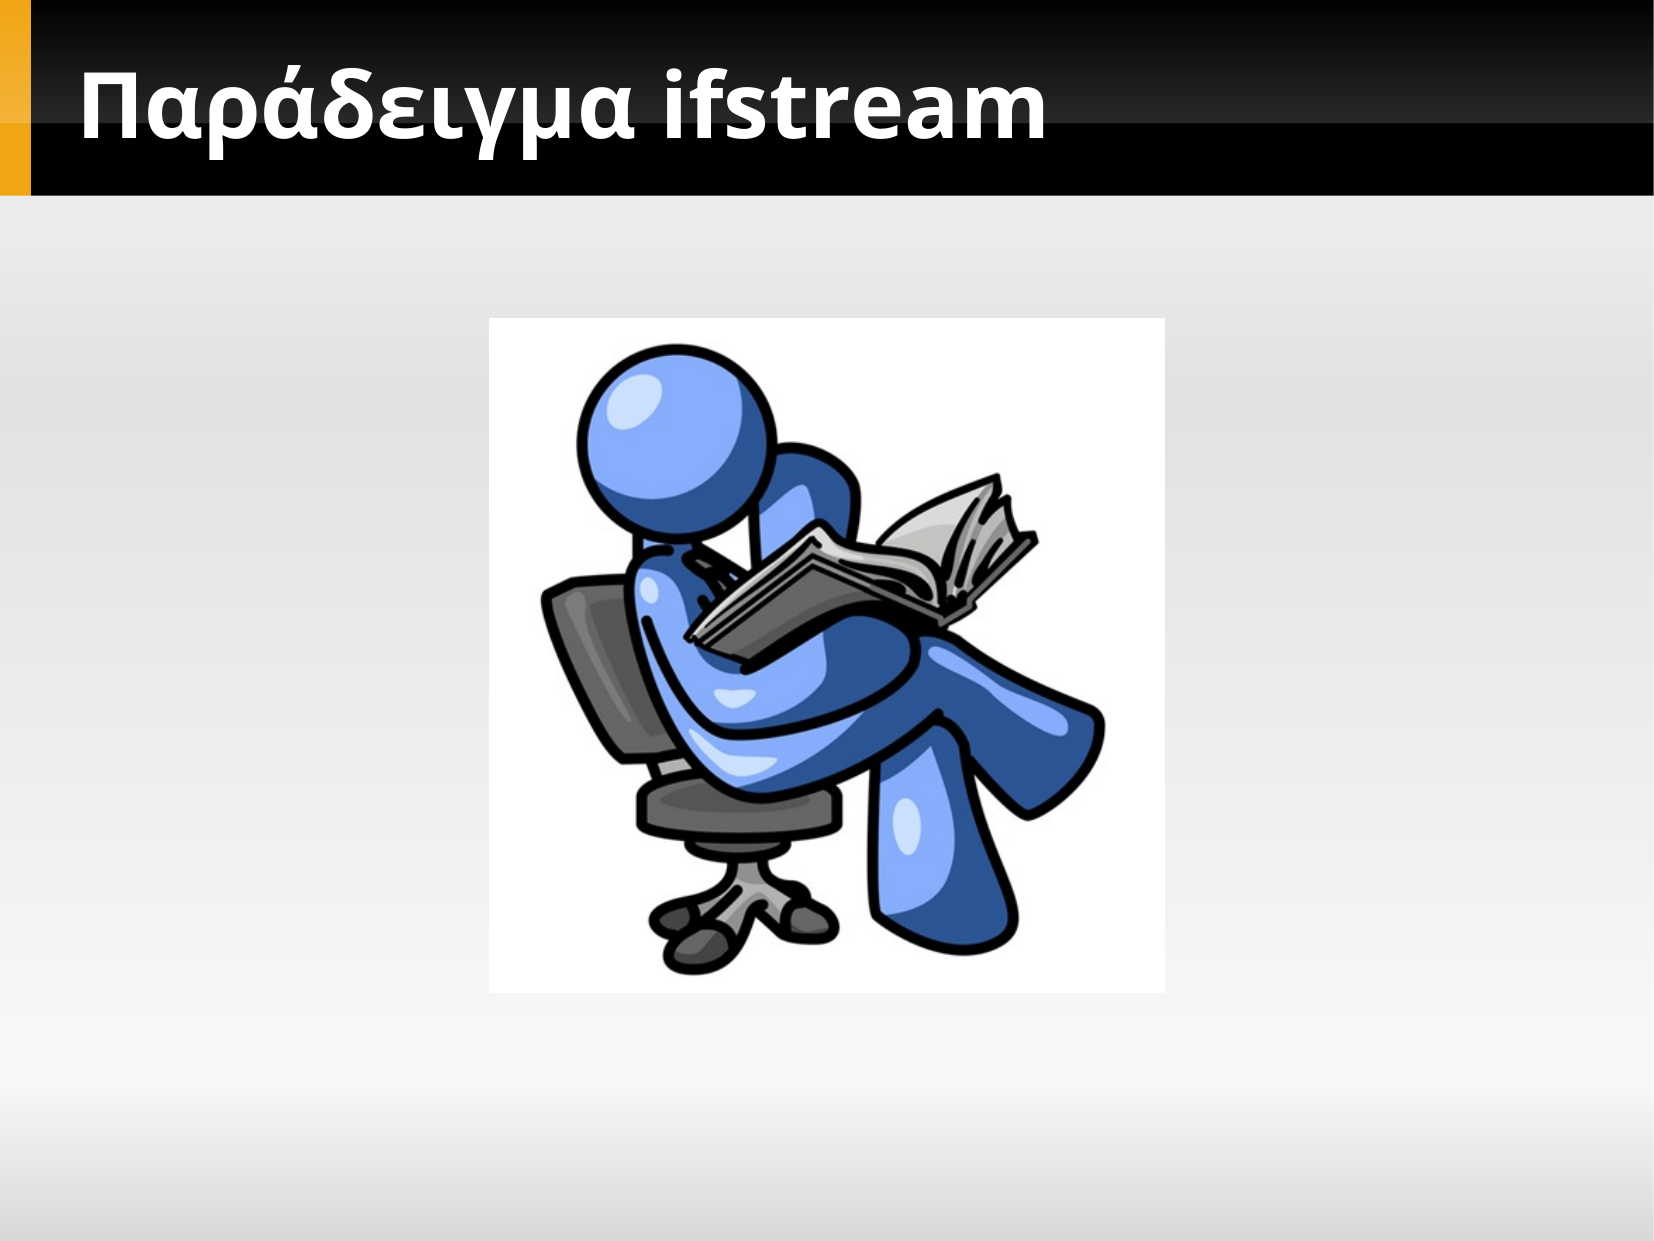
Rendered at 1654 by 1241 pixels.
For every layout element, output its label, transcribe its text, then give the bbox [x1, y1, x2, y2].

picture [0, 0, 1654, 1241]
title Παράδειγμα ifstream [76, 0, 1565, 208]
